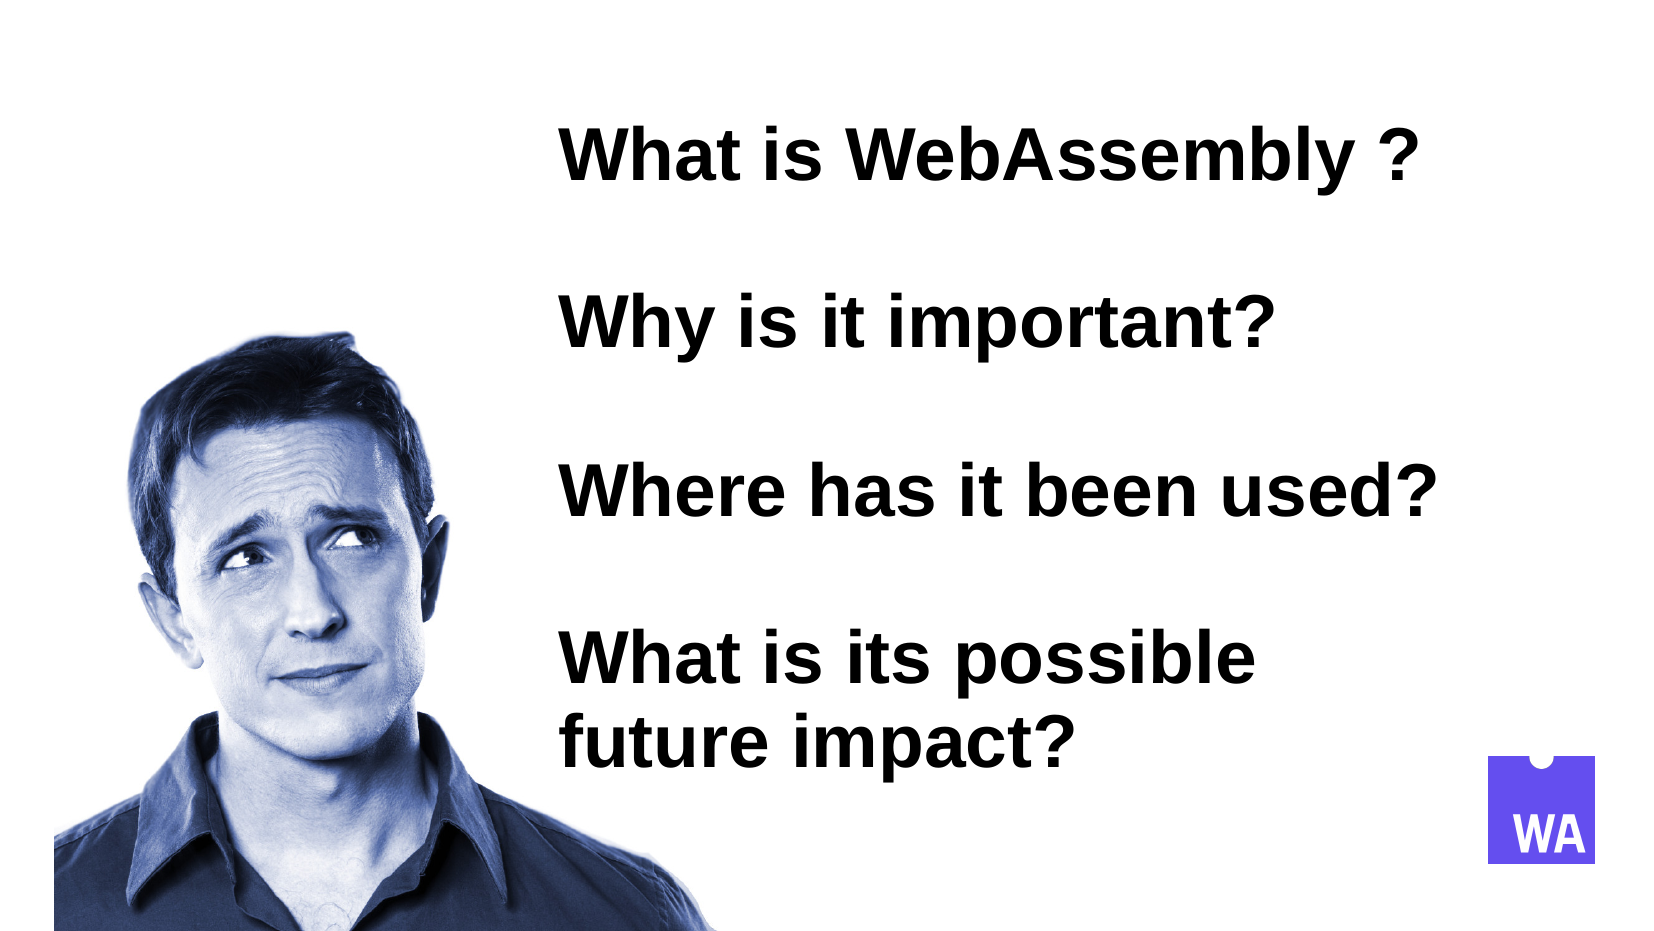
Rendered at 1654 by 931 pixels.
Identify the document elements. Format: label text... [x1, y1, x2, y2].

picture [54, 307, 733, 931]
text_box What is WebAssembly ? Why is it important? Where has it been used? What is its possible future impact? [543, 104, 1489, 815]
picture [1488, 756, 1595, 864]
